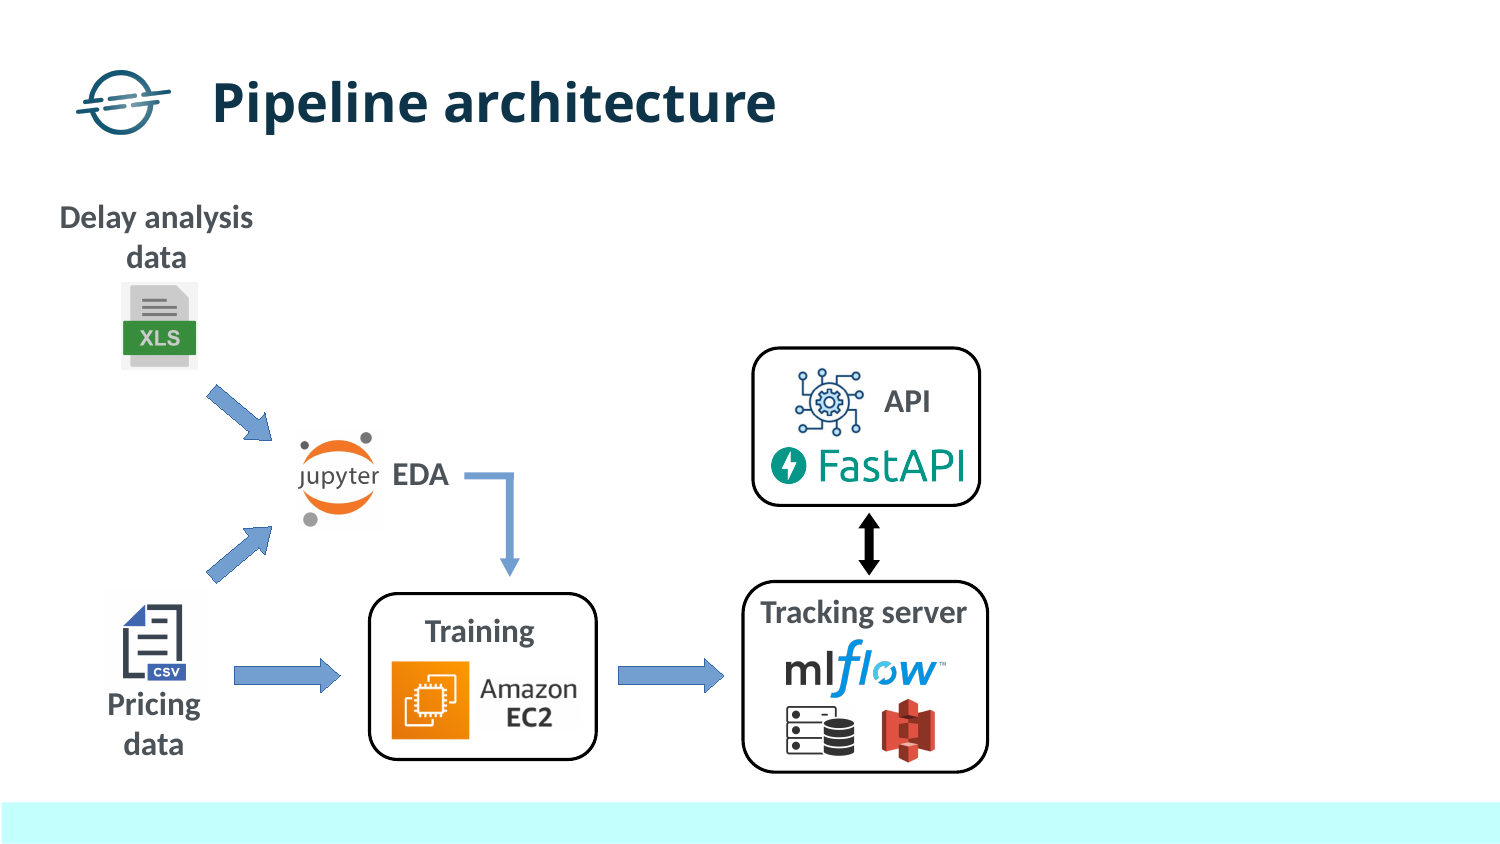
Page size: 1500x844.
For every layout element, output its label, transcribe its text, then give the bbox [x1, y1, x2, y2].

picture [391, 660, 470, 740]
picture [76, 70, 171, 135]
picture [475, 675, 582, 731]
picture [295, 429, 382, 531]
text_box [1, 802, 1500, 844]
text_box [743, 603, 988, 773]
title Pipeline architecture [196, 53, 874, 155]
picture [102, 590, 207, 667]
text_box [234, 658, 341, 693]
text_box [206, 526, 272, 584]
text_box [369, 593, 597, 760]
text_box [206, 384, 272, 441]
title EDA [382, 437, 467, 510]
title Pricing data [34, 667, 274, 770]
text_box [858, 512, 880, 576]
title Training [395, 593, 564, 659]
picture [786, 639, 946, 765]
title Tracking server [743, 575, 986, 641]
text_box [752, 348, 980, 506]
title Delay analysis data [37, 180, 277, 252]
picture [121, 282, 198, 370]
text_box [464, 472, 520, 577]
text_box [618, 658, 724, 693]
